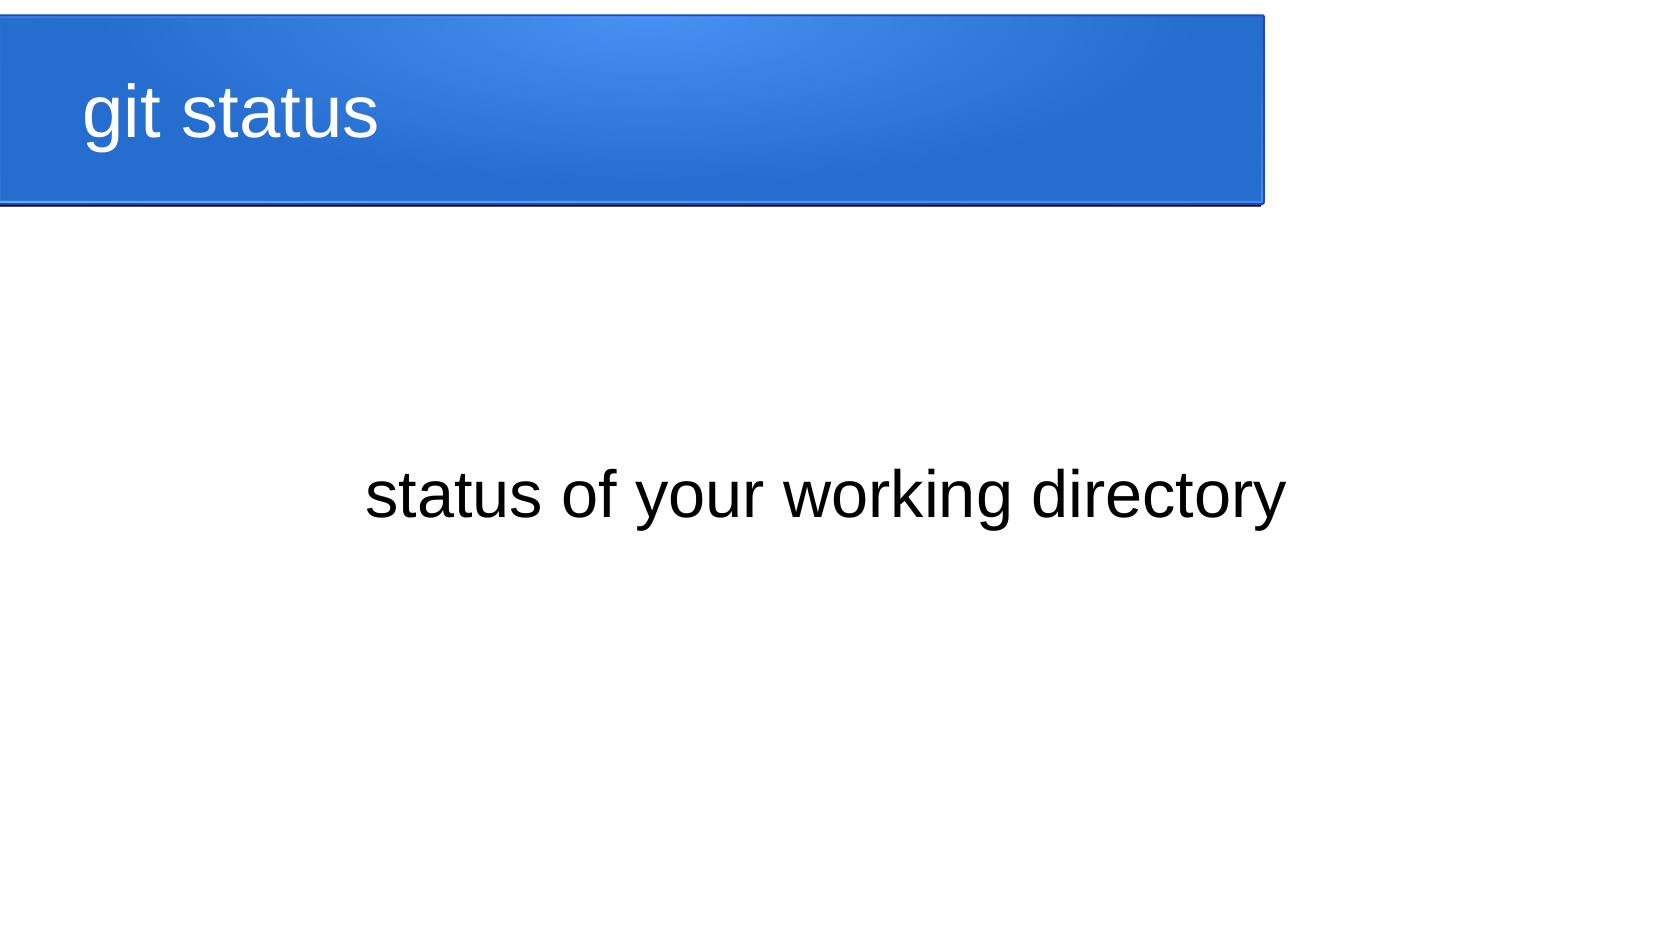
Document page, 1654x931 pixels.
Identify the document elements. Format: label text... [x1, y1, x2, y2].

title git status [82, 35, 1235, 189]
subtitle status of your working directory [82, 224, 1571, 764]
